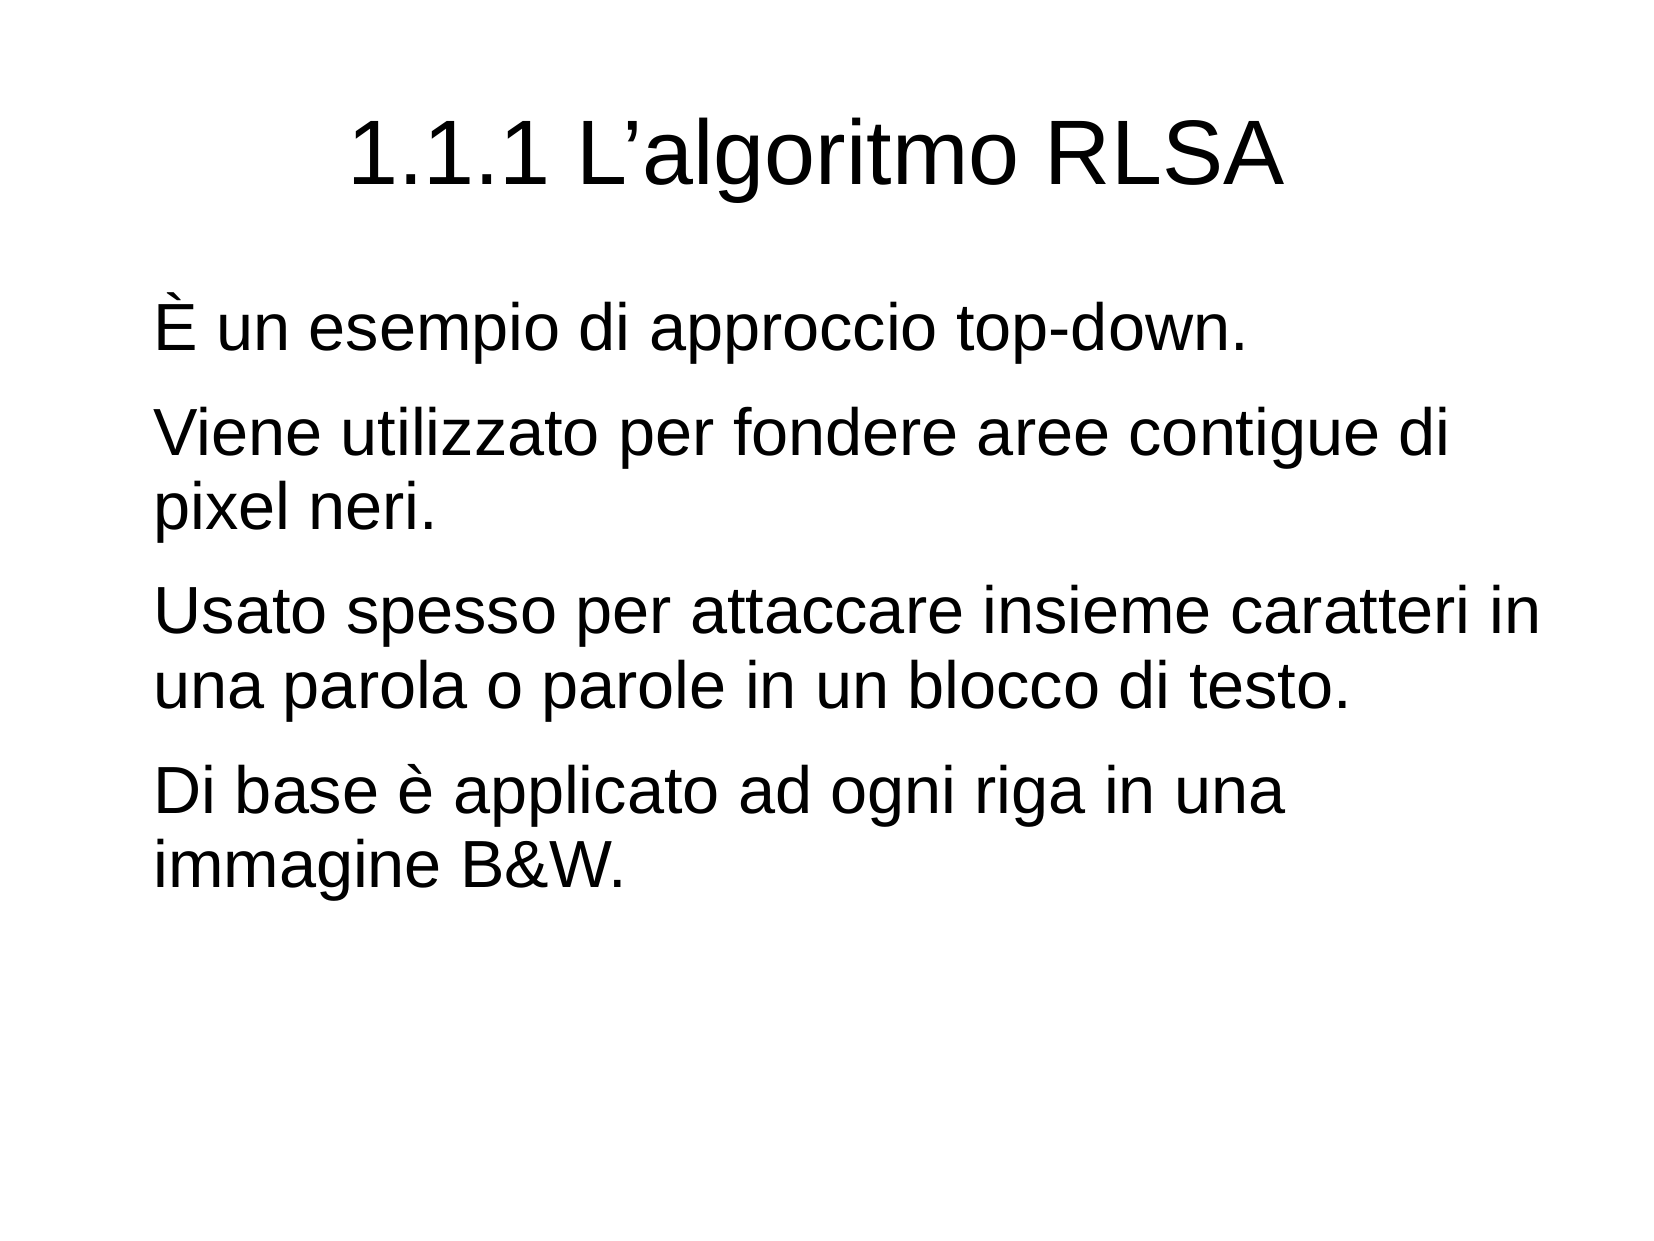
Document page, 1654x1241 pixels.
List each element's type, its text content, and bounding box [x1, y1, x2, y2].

title 1.1.1 L’algoritmo RLSA [82, 49, 1571, 257]
list È un esempio di approccio top-down. Viene utilizzato per fondere aree contigue di pixel neri. Usato spesso per attaccare insieme caratteri in una parola o parole in un blocco di testo. Di base è applicato ad ogni riga in una immagine B&W. [82, 290, 1571, 1010]
